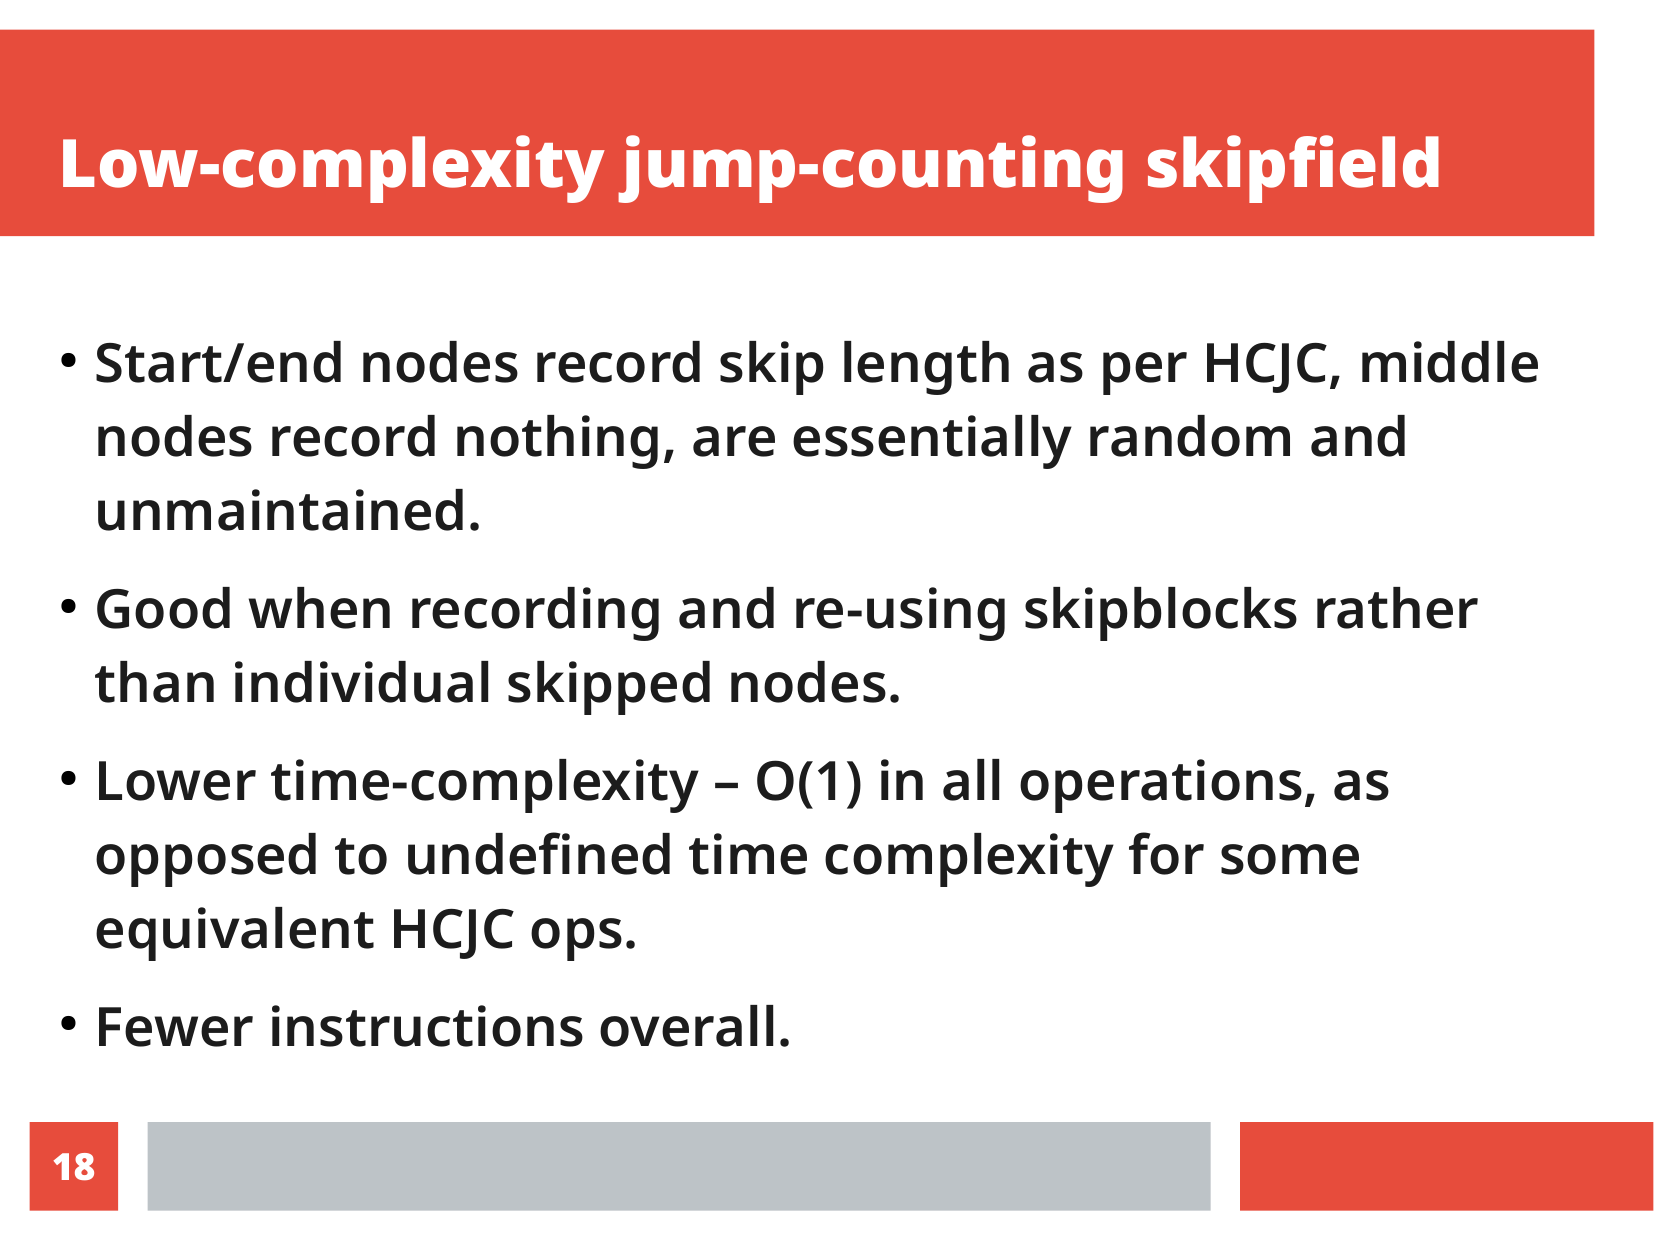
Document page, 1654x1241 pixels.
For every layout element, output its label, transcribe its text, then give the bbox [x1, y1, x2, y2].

list Start/end nodes record skip length as per HCJC, middle nodes record nothing, are essentially random and unmaintained. Good when recording and re-using skipblocks rather than individual skipped nodes. Lower time-complexity – O(1) in all operations, as opposed to undefined time complexity for some equivalent HCJC ops. Fewer instructions overall. [59, 324, 1565, 1093]
title Low-complexity jump-counting skipfield [59, 59, 1595, 207]
